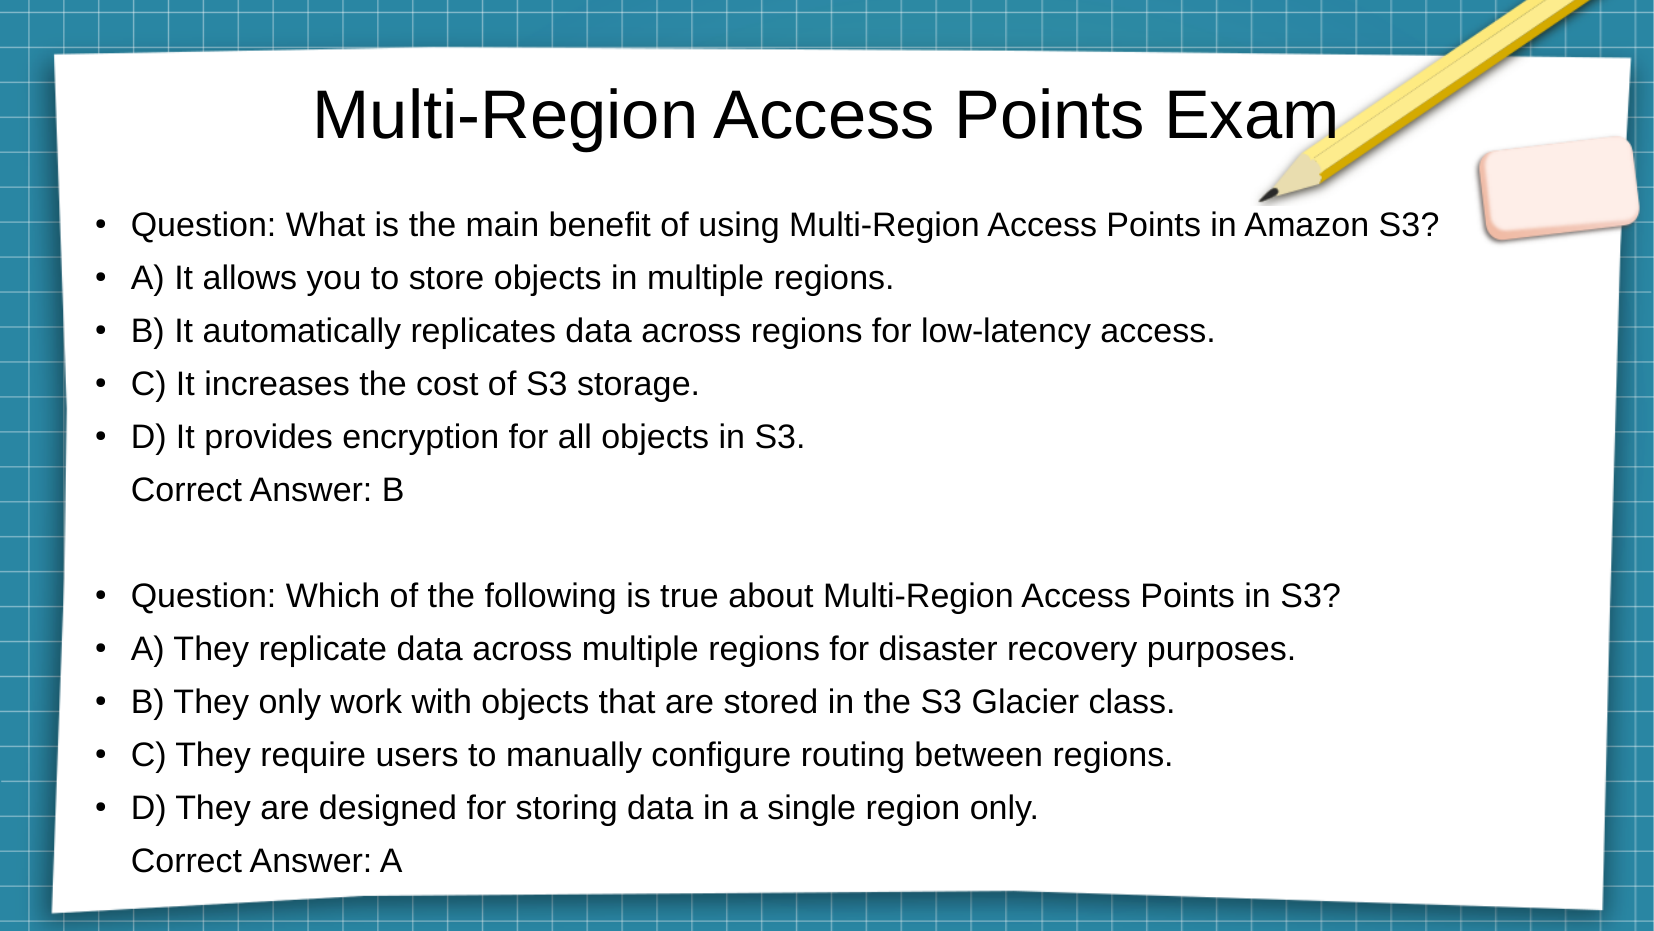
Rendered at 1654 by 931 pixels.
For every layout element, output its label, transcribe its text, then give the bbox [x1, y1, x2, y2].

picture [0, 0, 1654, 931]
list Question: What is the main benefit of using Multi-Region Access Points in Amazon S3? A) It allows you to store objects in multiple regions. B) It automatically replicates data across regions for low-latency access. C) It increases the cost of S3 storage. D) It provides encryption for all objects in S3. Correct Answer: B Question: Which of the following is true about Multi-Region Access Points in S3? A) They replicate data across multiple regions for disaster recovery purposes. B) They only work with objects that are stored in the S3 Glacier class. C) They require users to manually configure routing between regions. D) They are designed for storing data in a single region only. Correct Answer: A [82, 205, 1571, 889]
title Multi-Region Access Points Exam [82, 37, 1571, 193]
